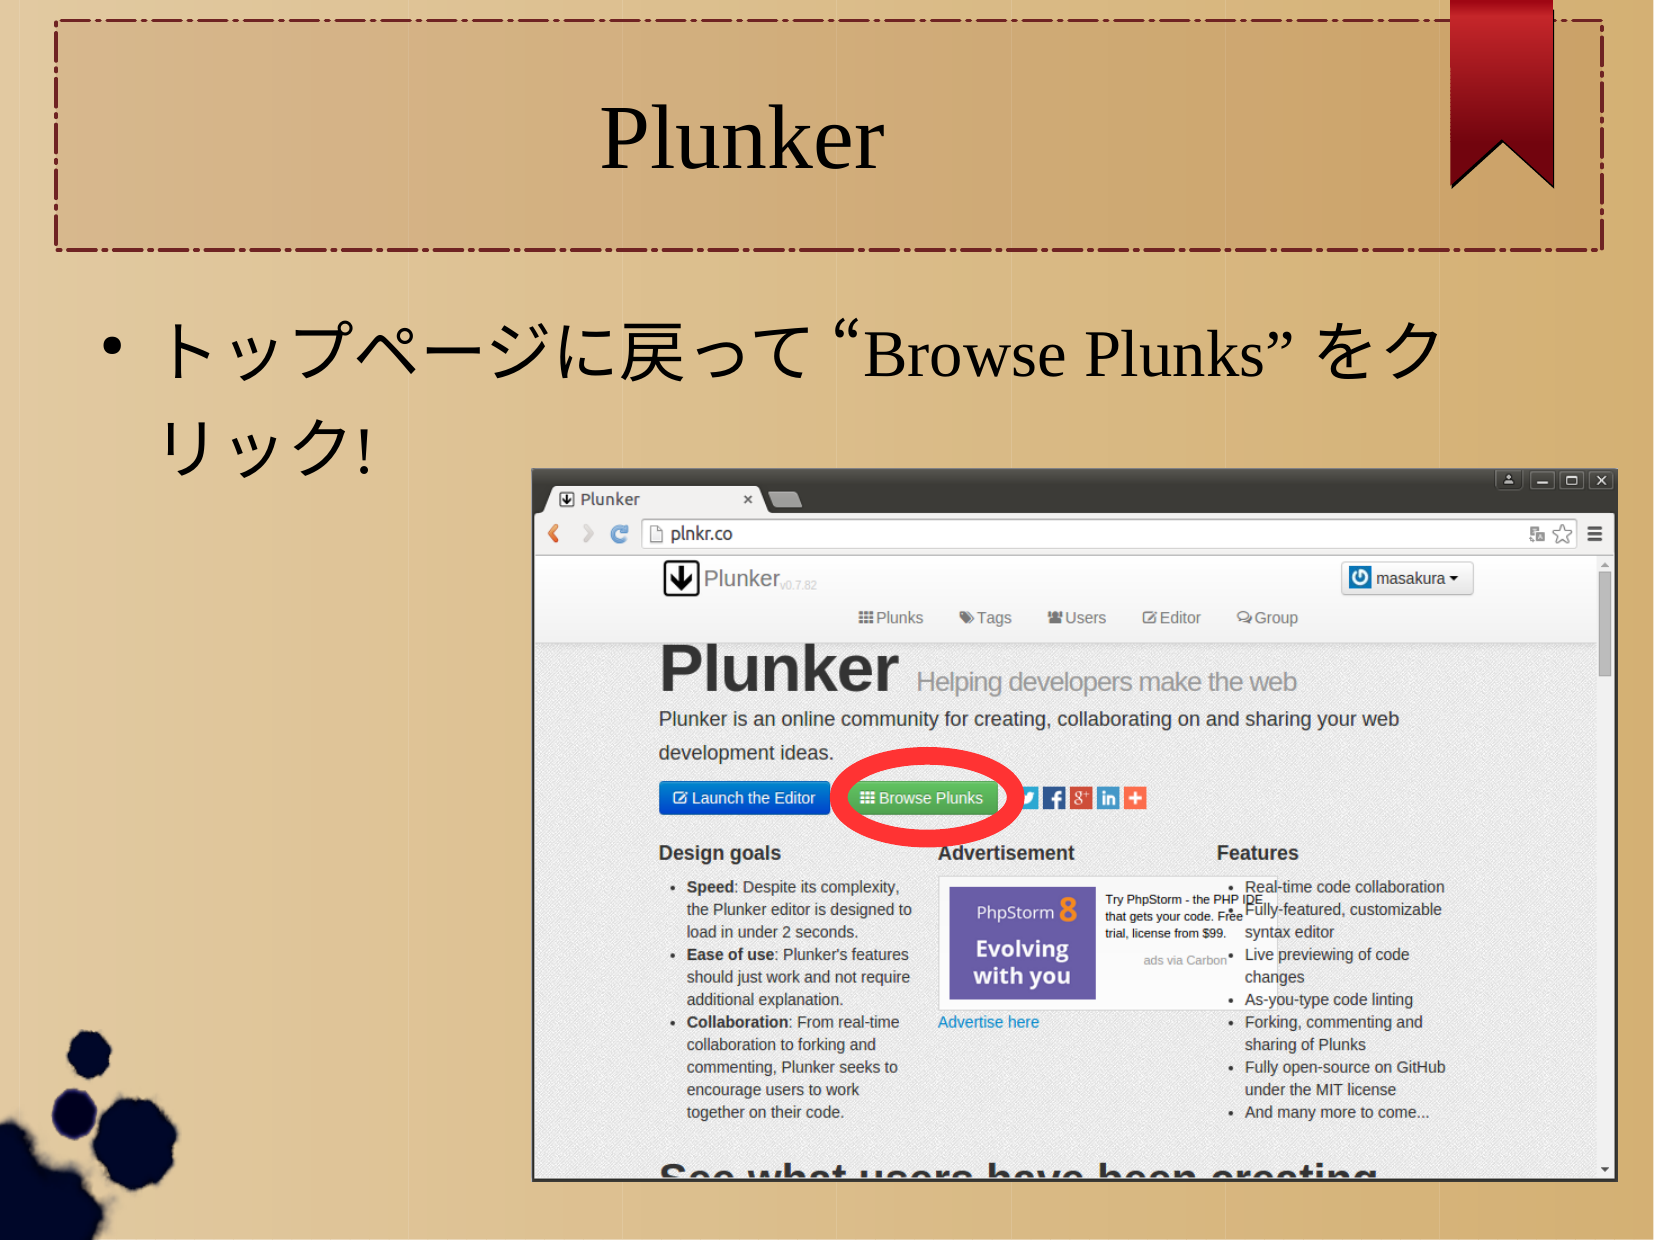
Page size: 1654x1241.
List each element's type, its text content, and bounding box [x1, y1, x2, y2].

picture [531, 468, 1618, 1182]
list トップページに戻って “Browse Plunks” をクリック! [82, 299, 1571, 1019]
title Plunker [82, 47, 1412, 229]
